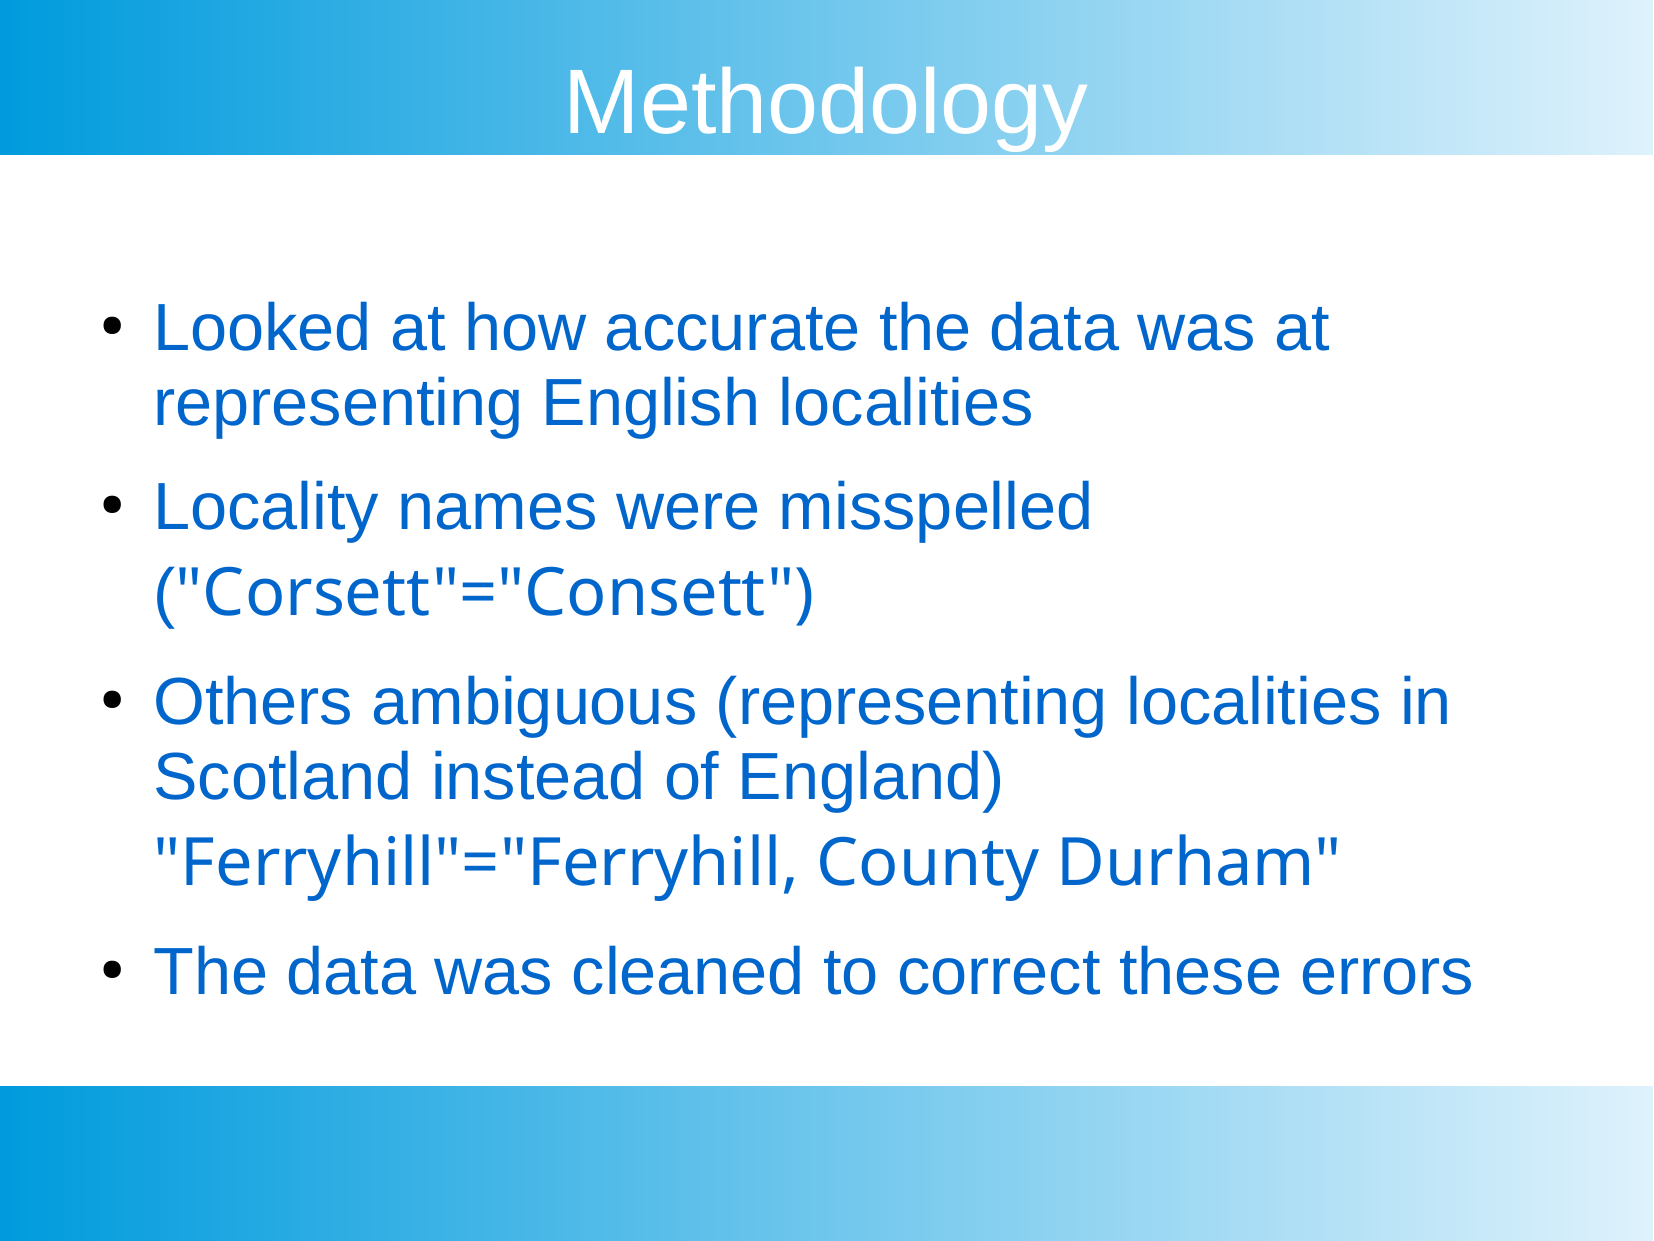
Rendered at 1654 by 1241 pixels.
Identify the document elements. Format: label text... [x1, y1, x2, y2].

title Methodology [82, 49, 1571, 155]
list Looked at how accurate the data was at representing English localities Locality names were misspelled ("Corsett"="Consett") Others ambiguous (representing localities in Scotland instead of England) "Ferryhill"="Ferryhill, County Durham" The data was cleaned to correct these errors [82, 290, 1571, 1010]
